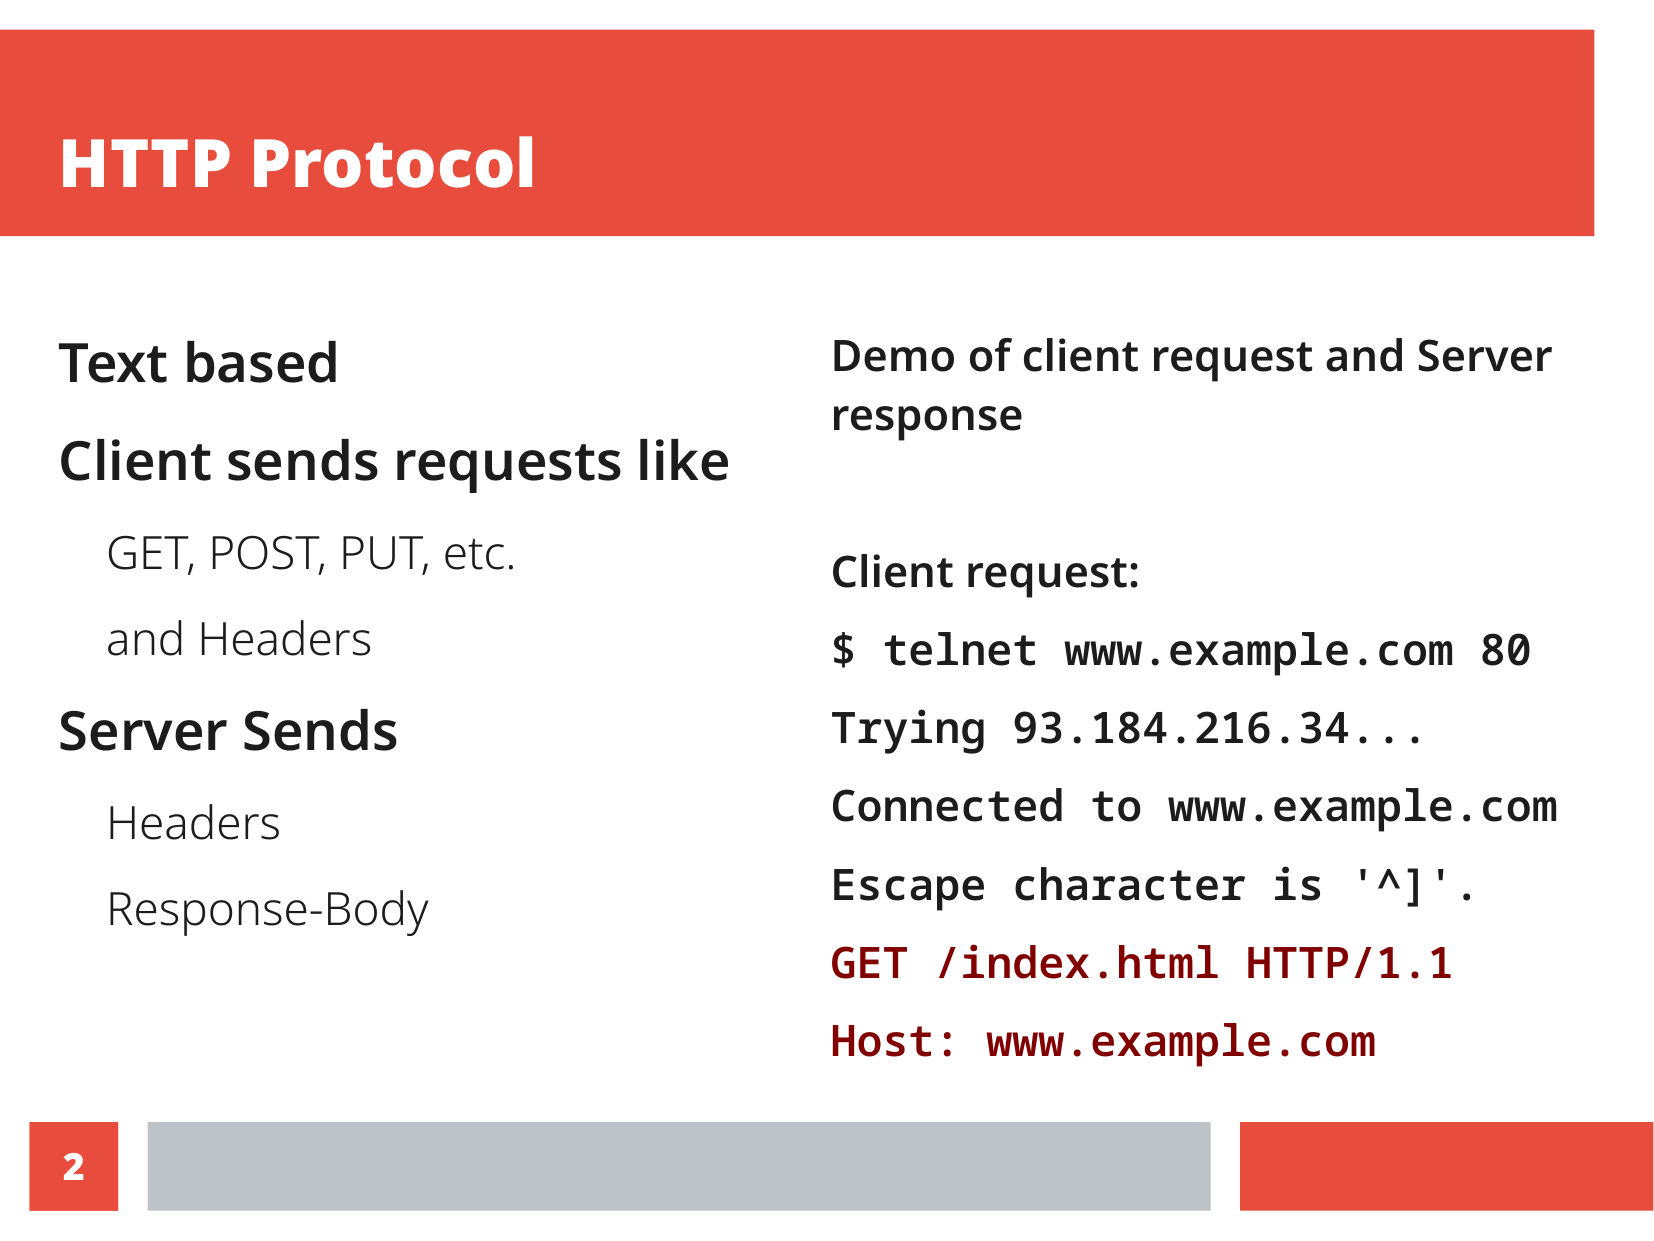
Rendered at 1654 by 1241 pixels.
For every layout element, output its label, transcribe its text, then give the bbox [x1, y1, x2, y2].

title HTTP Protocol [59, 59, 1595, 207]
list Text based Client sends requests like GET, POST, PUT, etc. and Headers Server Sends Headers Response-Body [59, 324, 794, 1093]
list Demo of client request and Server response Client request: $ telnet www.example.com 80 Trying 93.184.216.34... Connected to www.example.com Escape character is '^]'. GET /index.html HTTP/1.1 Host: www.example.com [830, 324, 1566, 1093]
